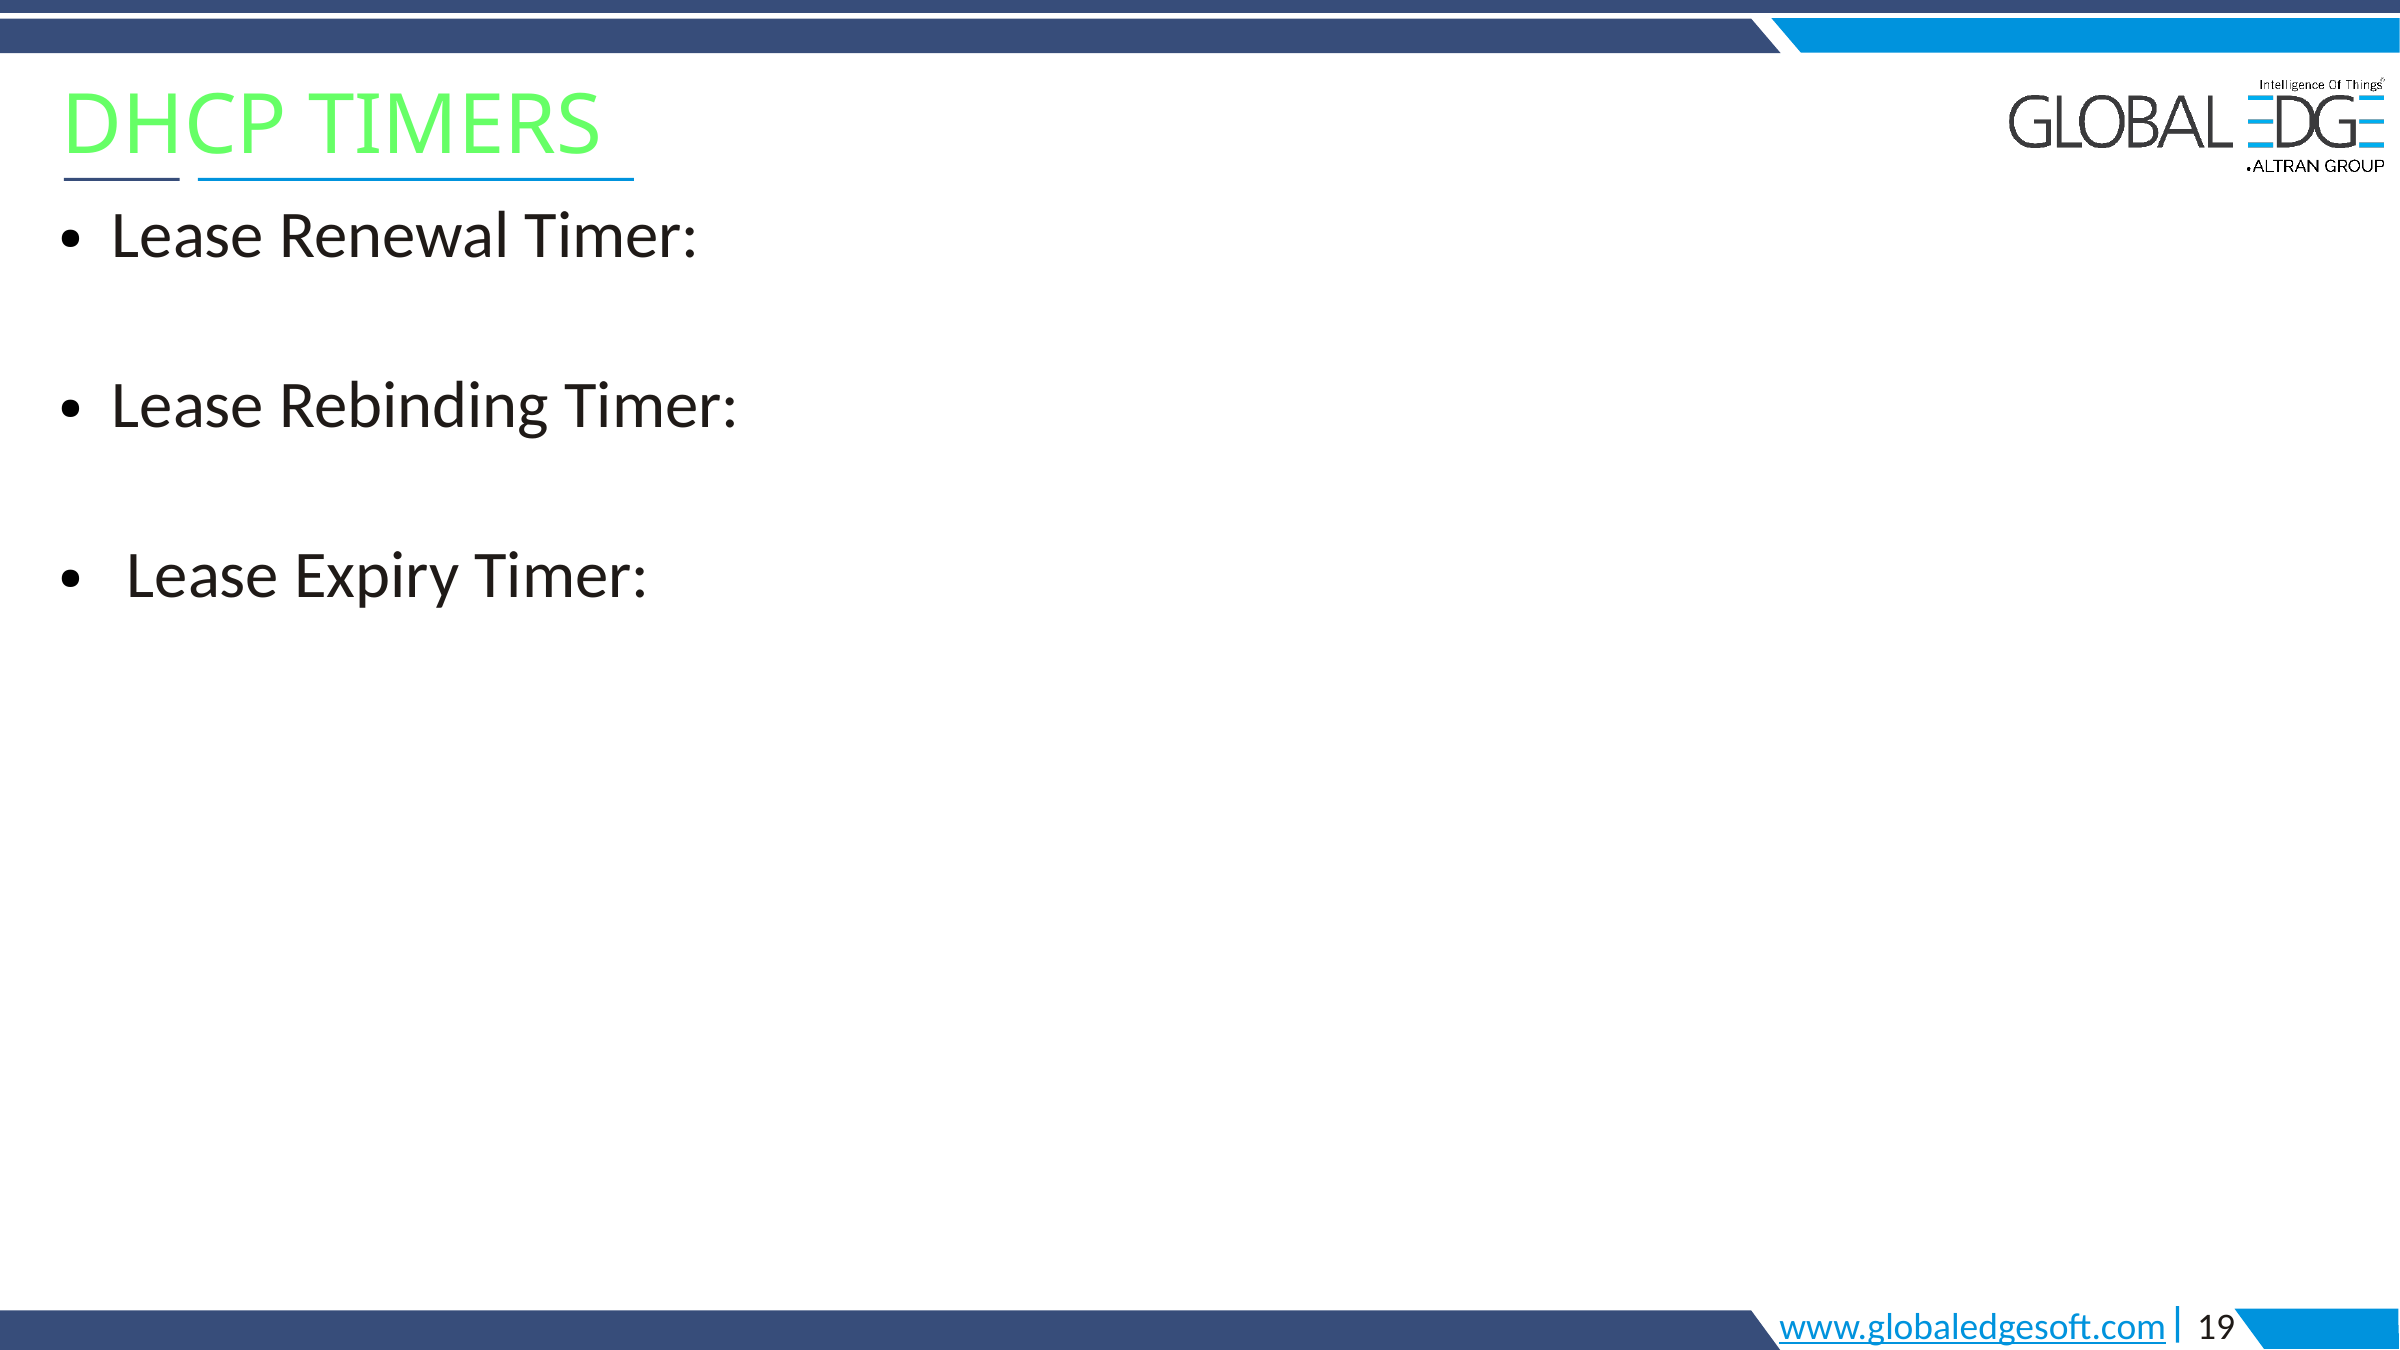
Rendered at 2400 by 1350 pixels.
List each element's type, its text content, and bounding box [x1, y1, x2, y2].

list Lease Renewal Timer: Lease Rebinding Timer: Lease Expiry Timer: [40, 207, 2358, 1288]
title DHCP TIMERS [26, 64, 1977, 178]
picture [2001, 67, 2392, 182]
